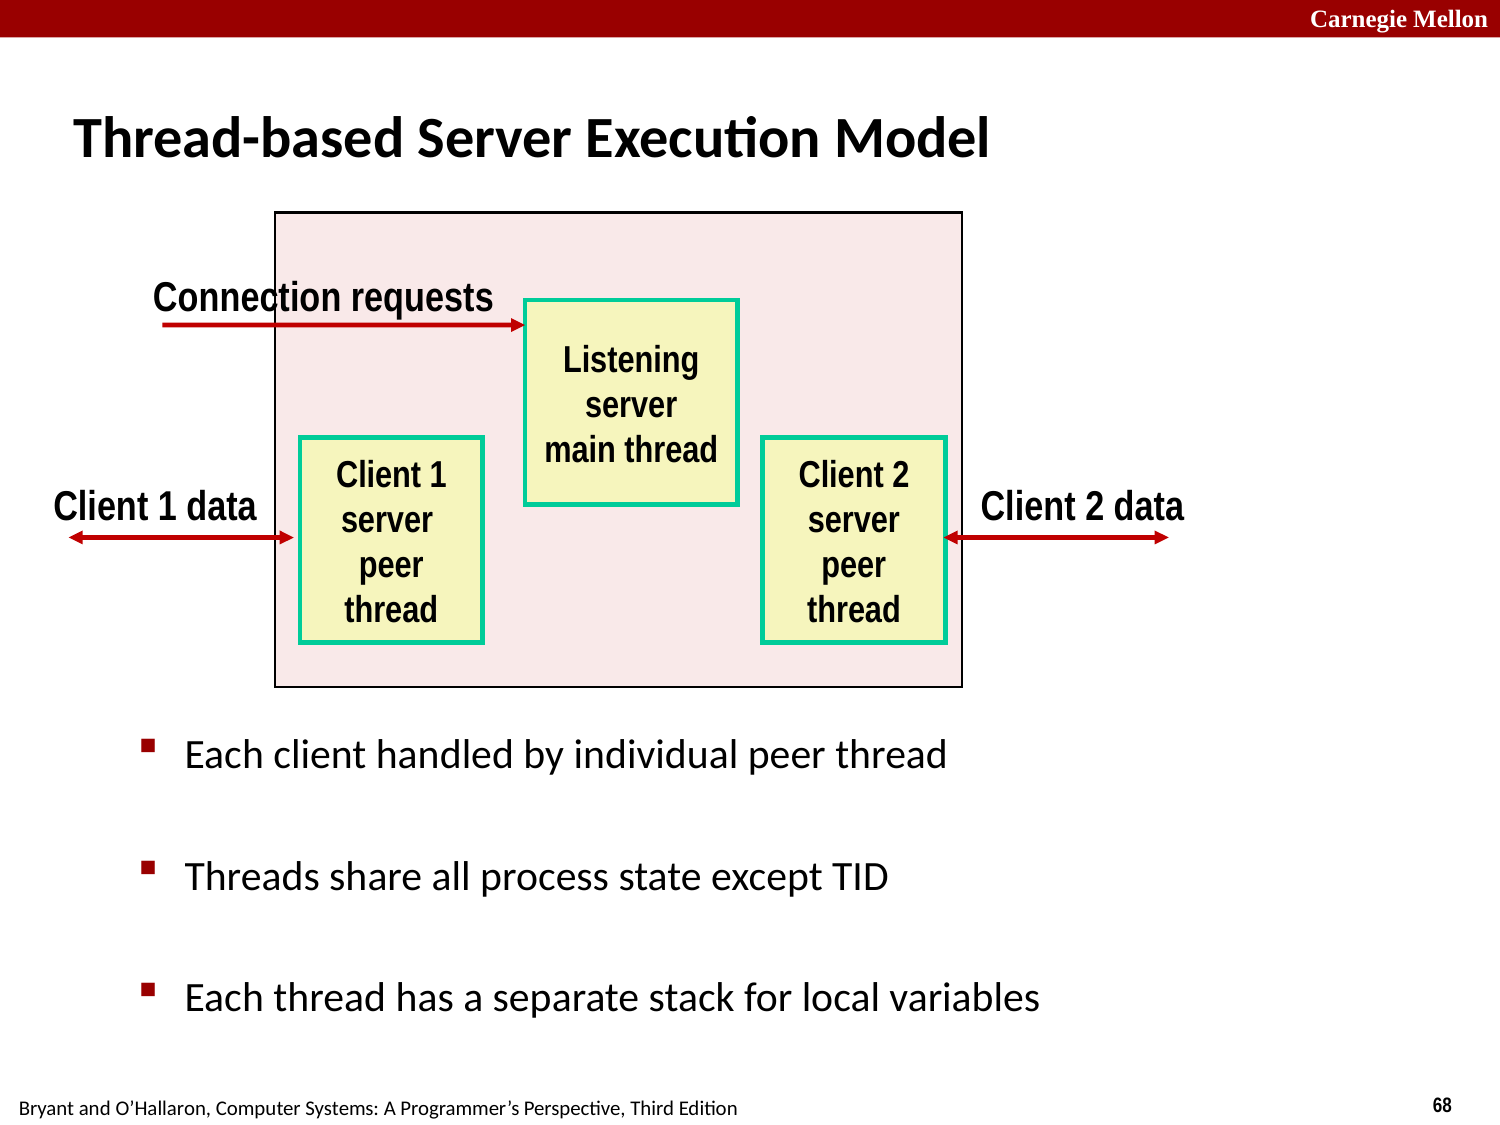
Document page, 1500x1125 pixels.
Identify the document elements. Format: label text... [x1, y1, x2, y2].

text_box Client 2 data [965, 471, 1200, 537]
text_box Client 1 data [38, 471, 272, 537]
text_box Client 1 server peer thread [299, 437, 483, 643]
text_box Client 2 server peer thread [762, 437, 946, 643]
title Thread-based Server Execution Model [58, 71, 1304, 197]
text_box Connection requests [137, 262, 509, 328]
text_box Listening server main thread [524, 299, 738, 505]
text_box [274, 212, 963, 688]
list Each client handled by individual peer thread Threads share all process state except TID Each thread has a separate stack for local variables [47, 719, 1411, 1052]
